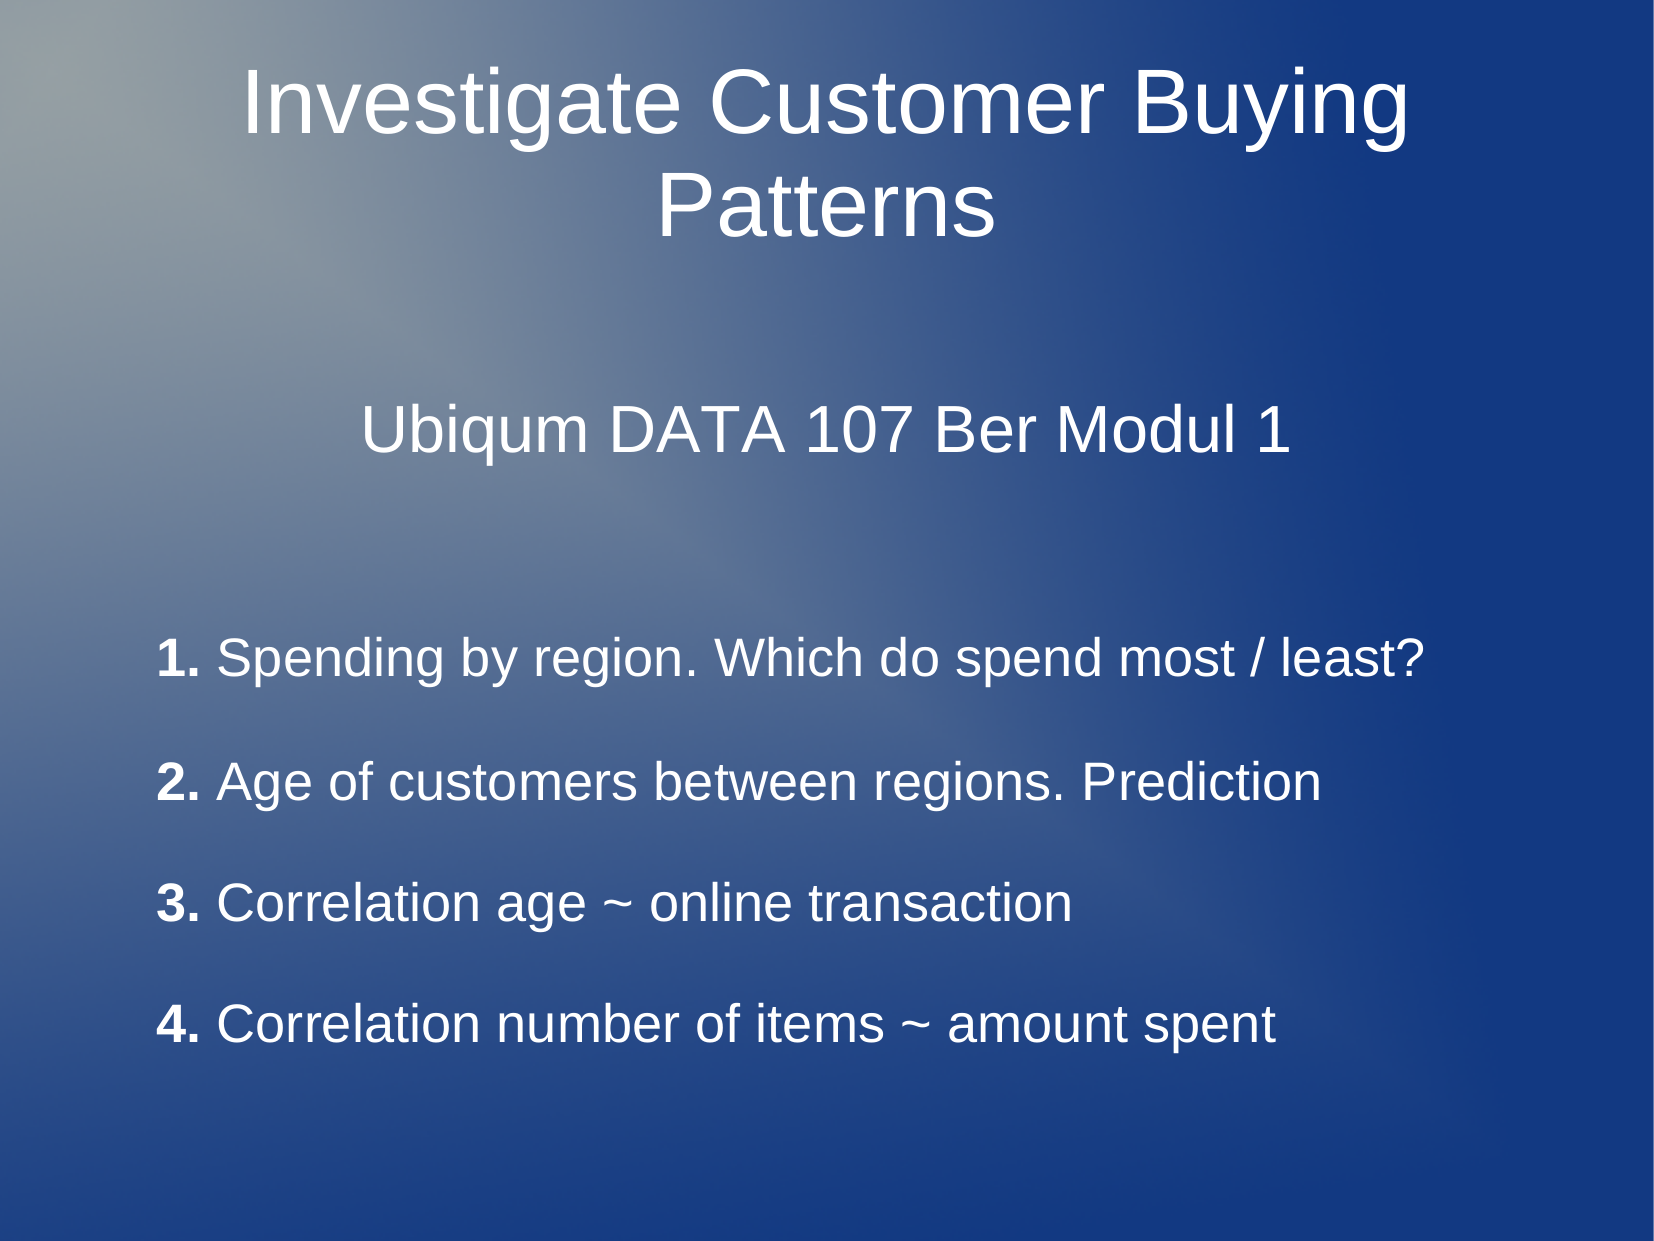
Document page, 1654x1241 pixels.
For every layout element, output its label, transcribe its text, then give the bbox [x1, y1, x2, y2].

title Investigate Customer Buying Patterns [82, 49, 1571, 257]
subtitle Ubiqum DATA 107 Ber Modul 1 1. Spending by region. Which do spend most / least? 2. Age of customers between regions. Prediction 3. Correlation age ~ online transaction 4. Correlation number of items ~ amount spent [82, 313, 1571, 1133]
picture [0, 0, 1654, 1241]
